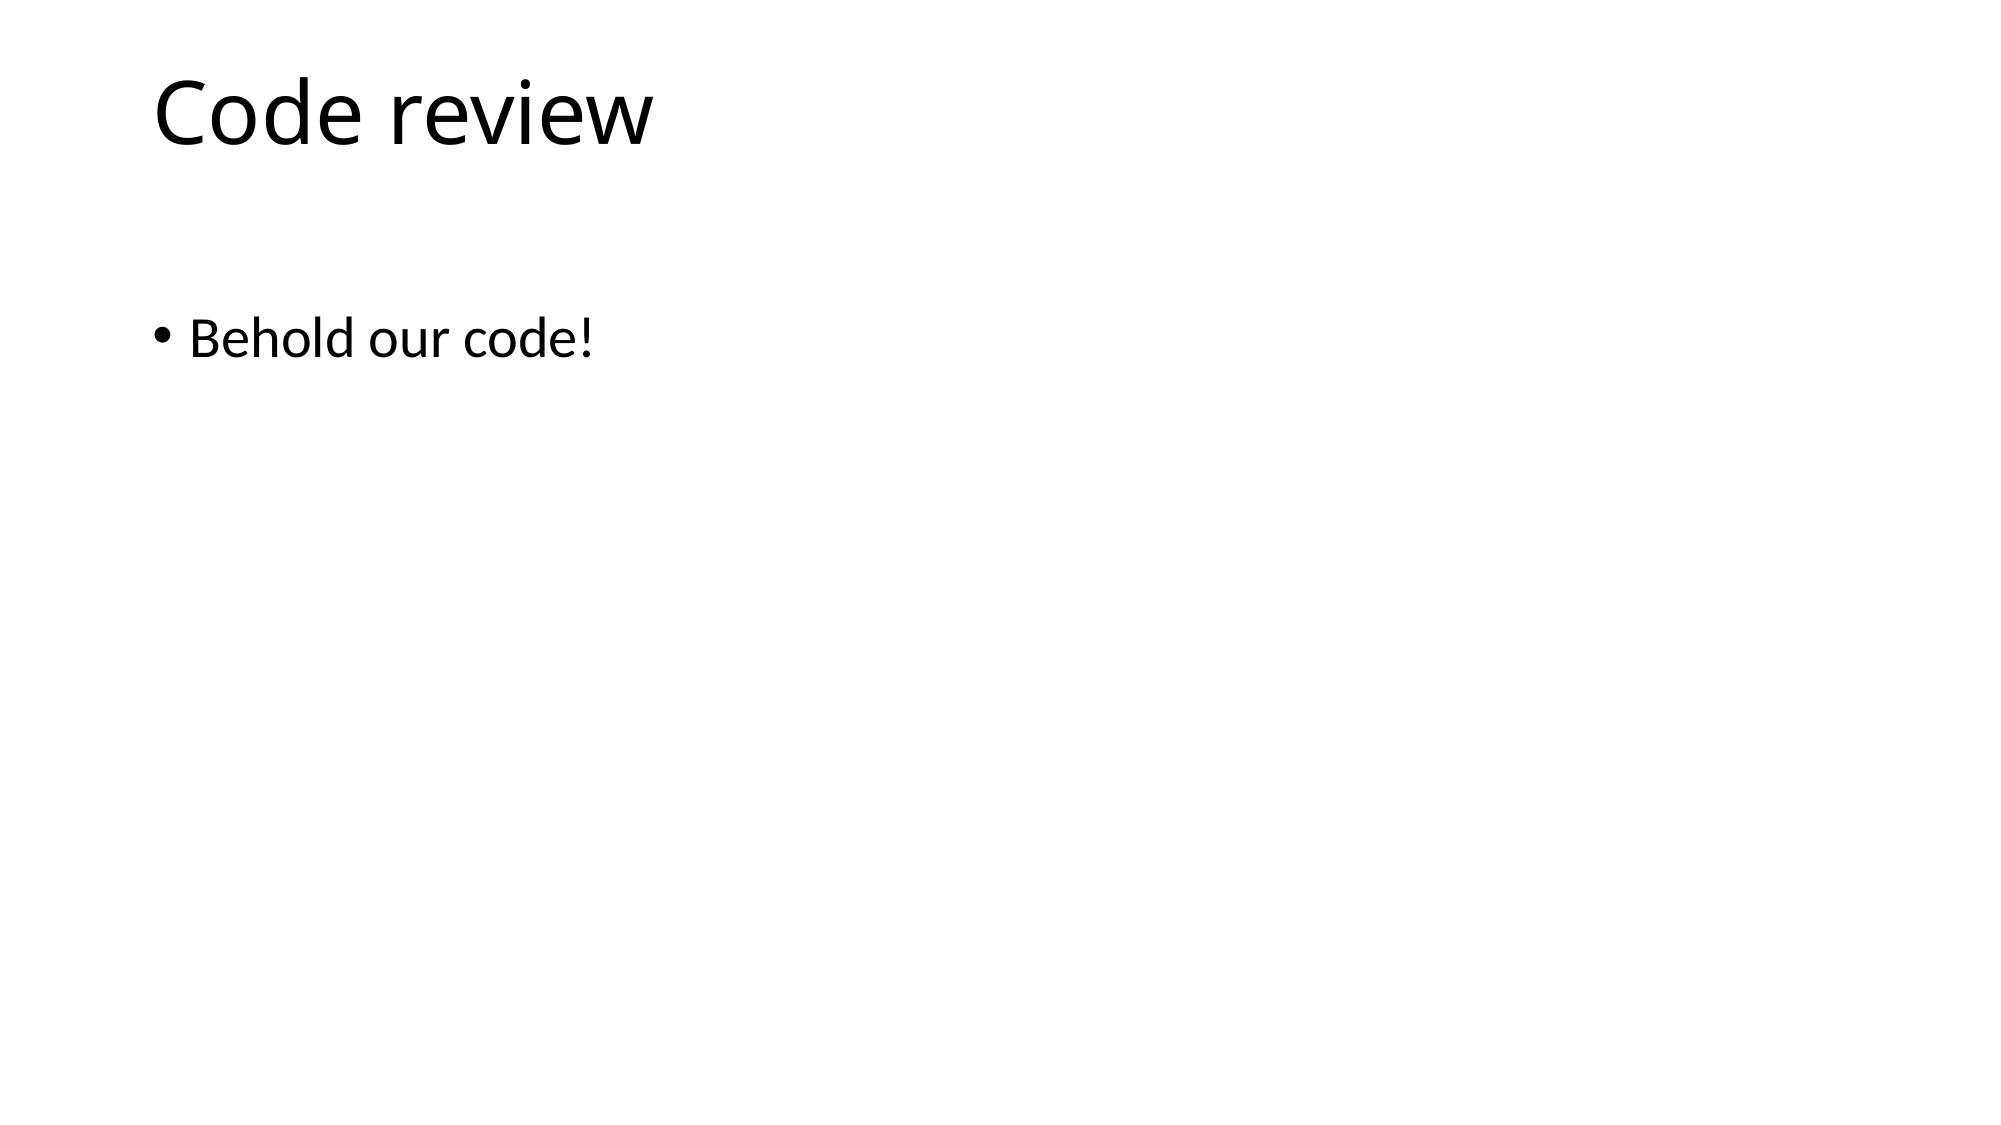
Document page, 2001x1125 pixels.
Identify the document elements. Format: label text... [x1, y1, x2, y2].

title Code review [137, 59, 1863, 278]
list Behold our code! [137, 299, 1863, 1014]
